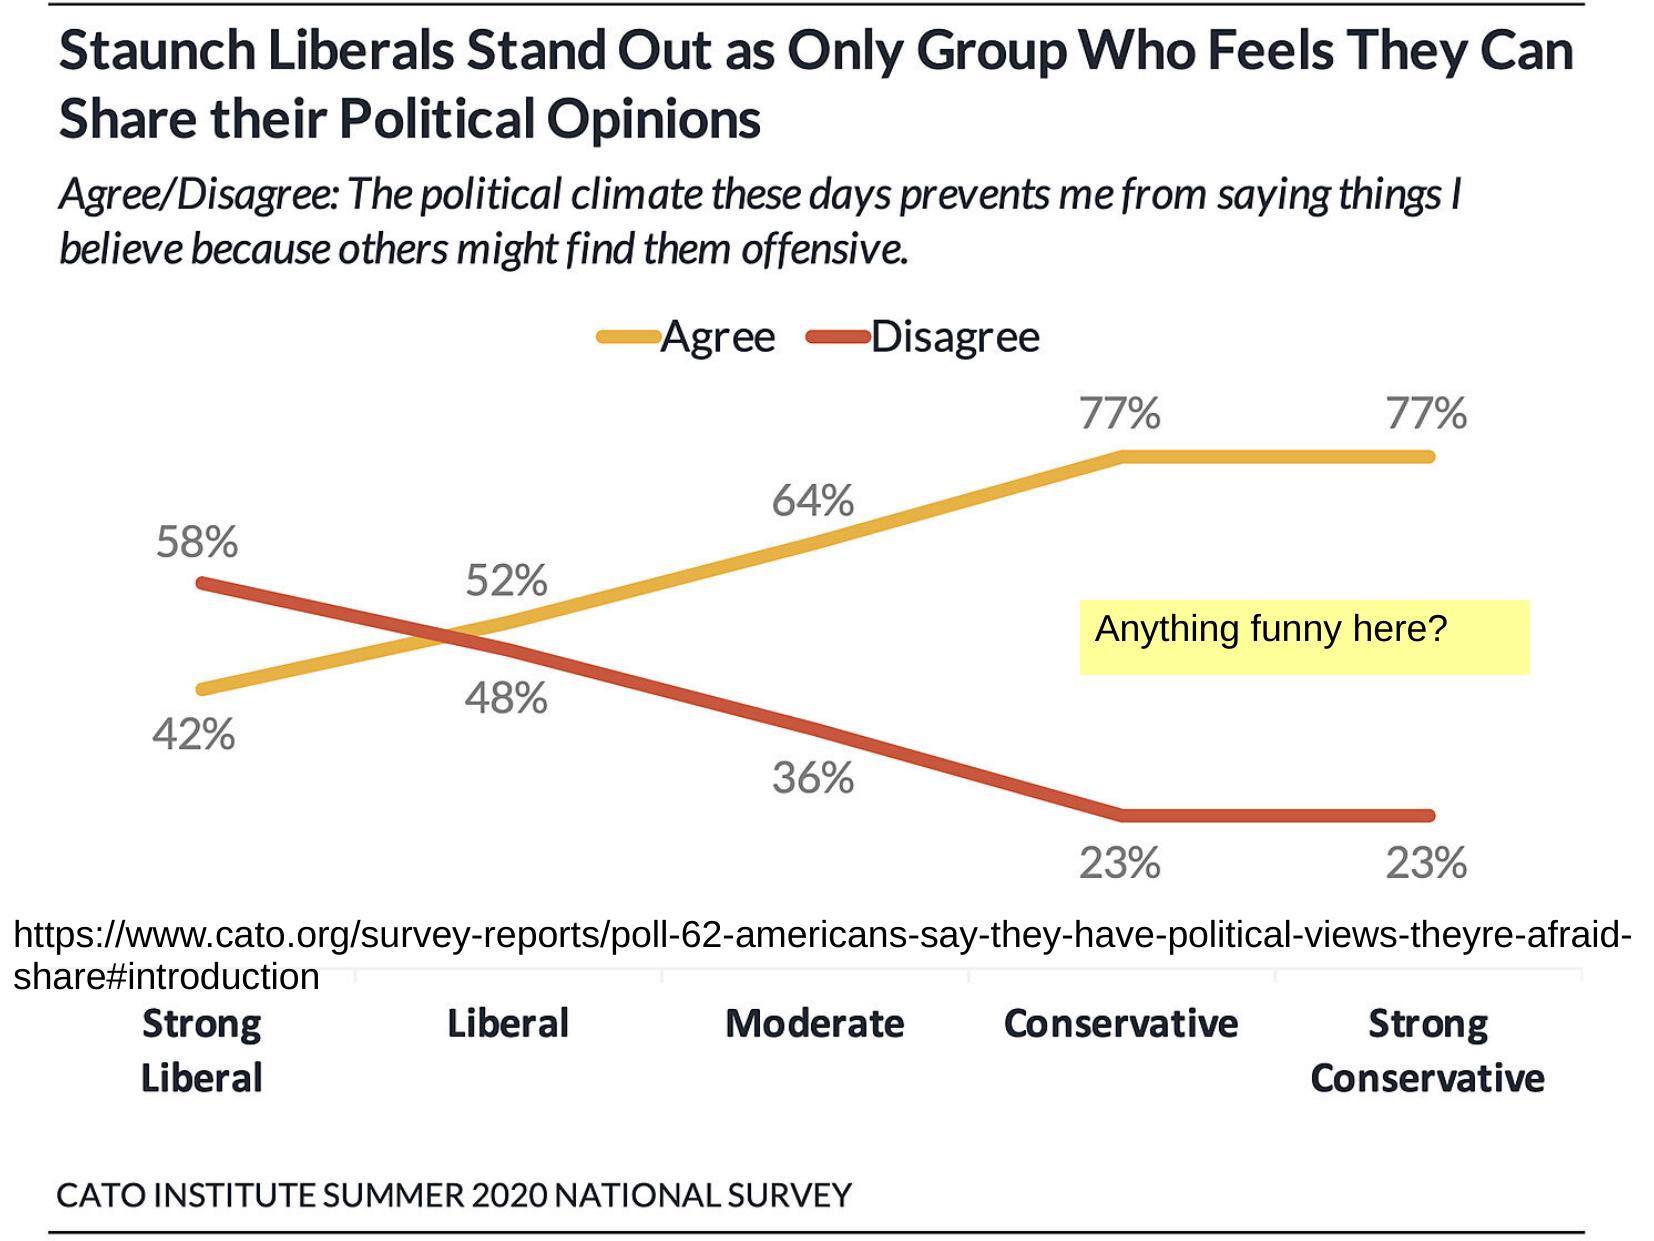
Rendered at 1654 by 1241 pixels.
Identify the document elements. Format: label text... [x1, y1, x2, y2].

picture [45, 0, 1597, 906]
picture [45, 1006, 1597, 1241]
text_box https://www.cato.org/survey-reports/poll-62-americans-say-they-have-political-views-theyre-afraid-share#introduction [0, 906, 1654, 1006]
text_box Anything funny here? [1080, 600, 1531, 675]
